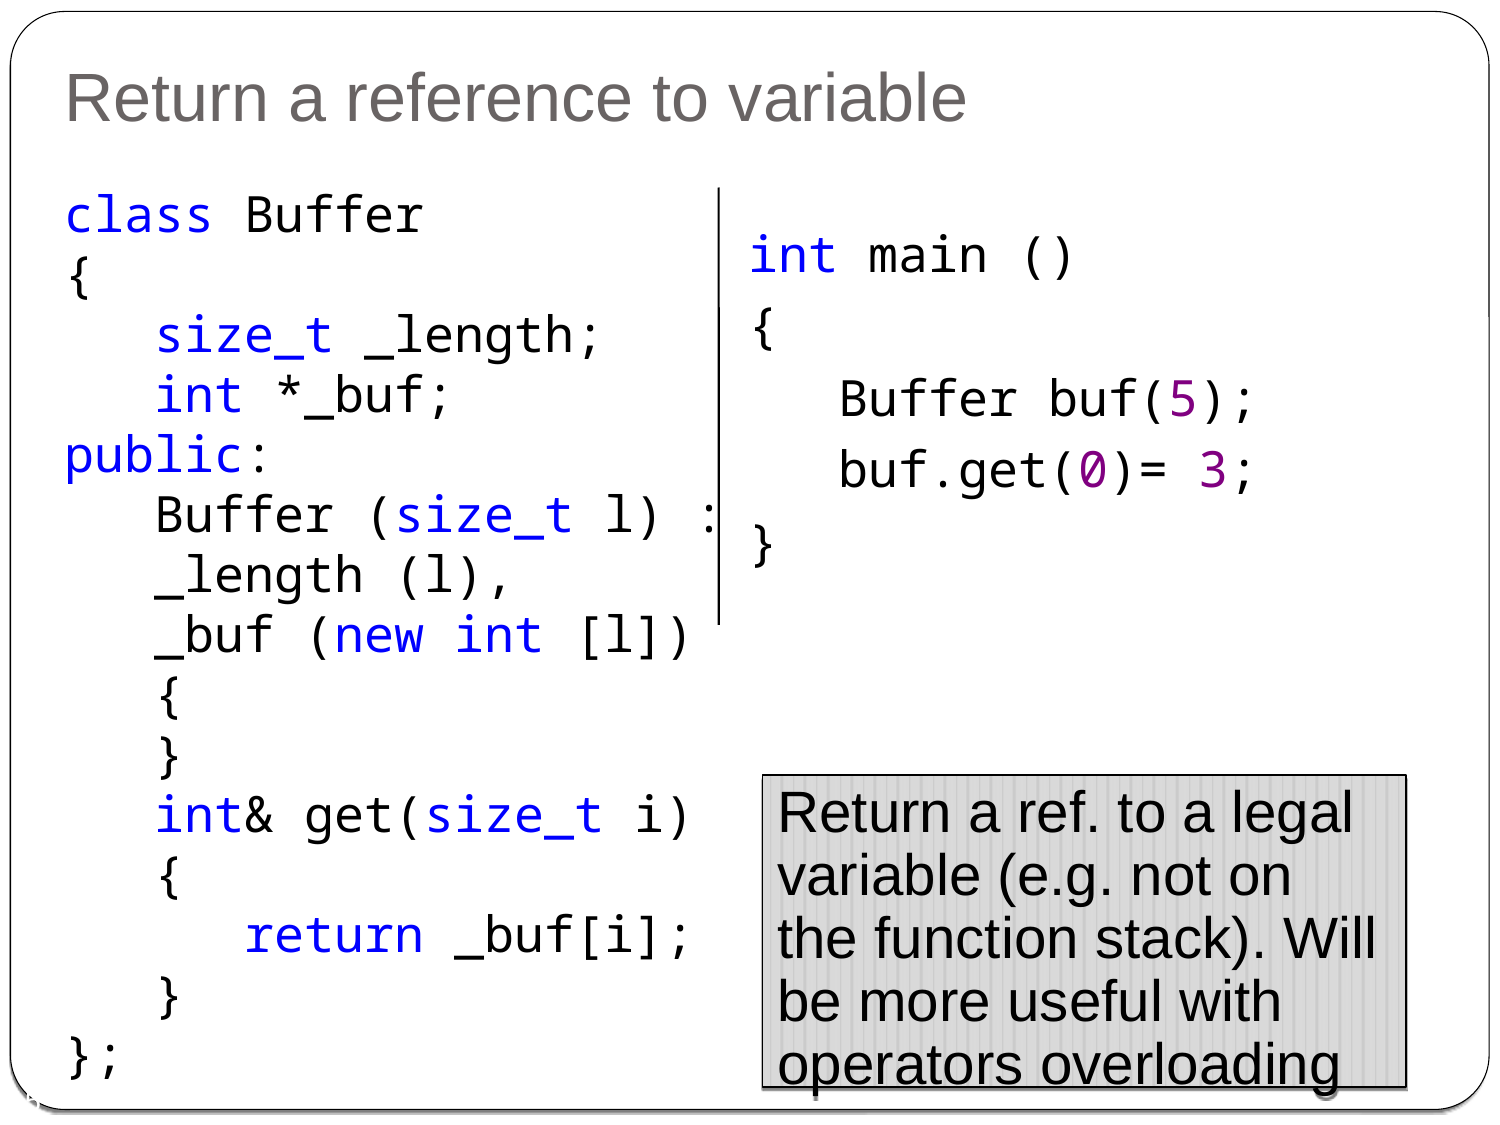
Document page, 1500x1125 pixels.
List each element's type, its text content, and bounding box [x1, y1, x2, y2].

text_box int main () { Buffer buf(5); buf.get(0)= 3; } [720, 187, 1468, 593]
slide_number <number> [0, 1074, 50, 1125]
text_box Return a ref. to a legal variable (e.g. not on the function stack). Will be more useful with operators overloading [762, 774, 1407, 1087]
list class Buffer { size_t _length; int *_buf; public: Buffer (size_t l) : _length (l), _buf (new int [l]) { } int& get(size_t i) { return _buf[i]; } }; [50, 174, 1450, 1113]
title Return a reference to variable [50, 45, 1450, 150]
